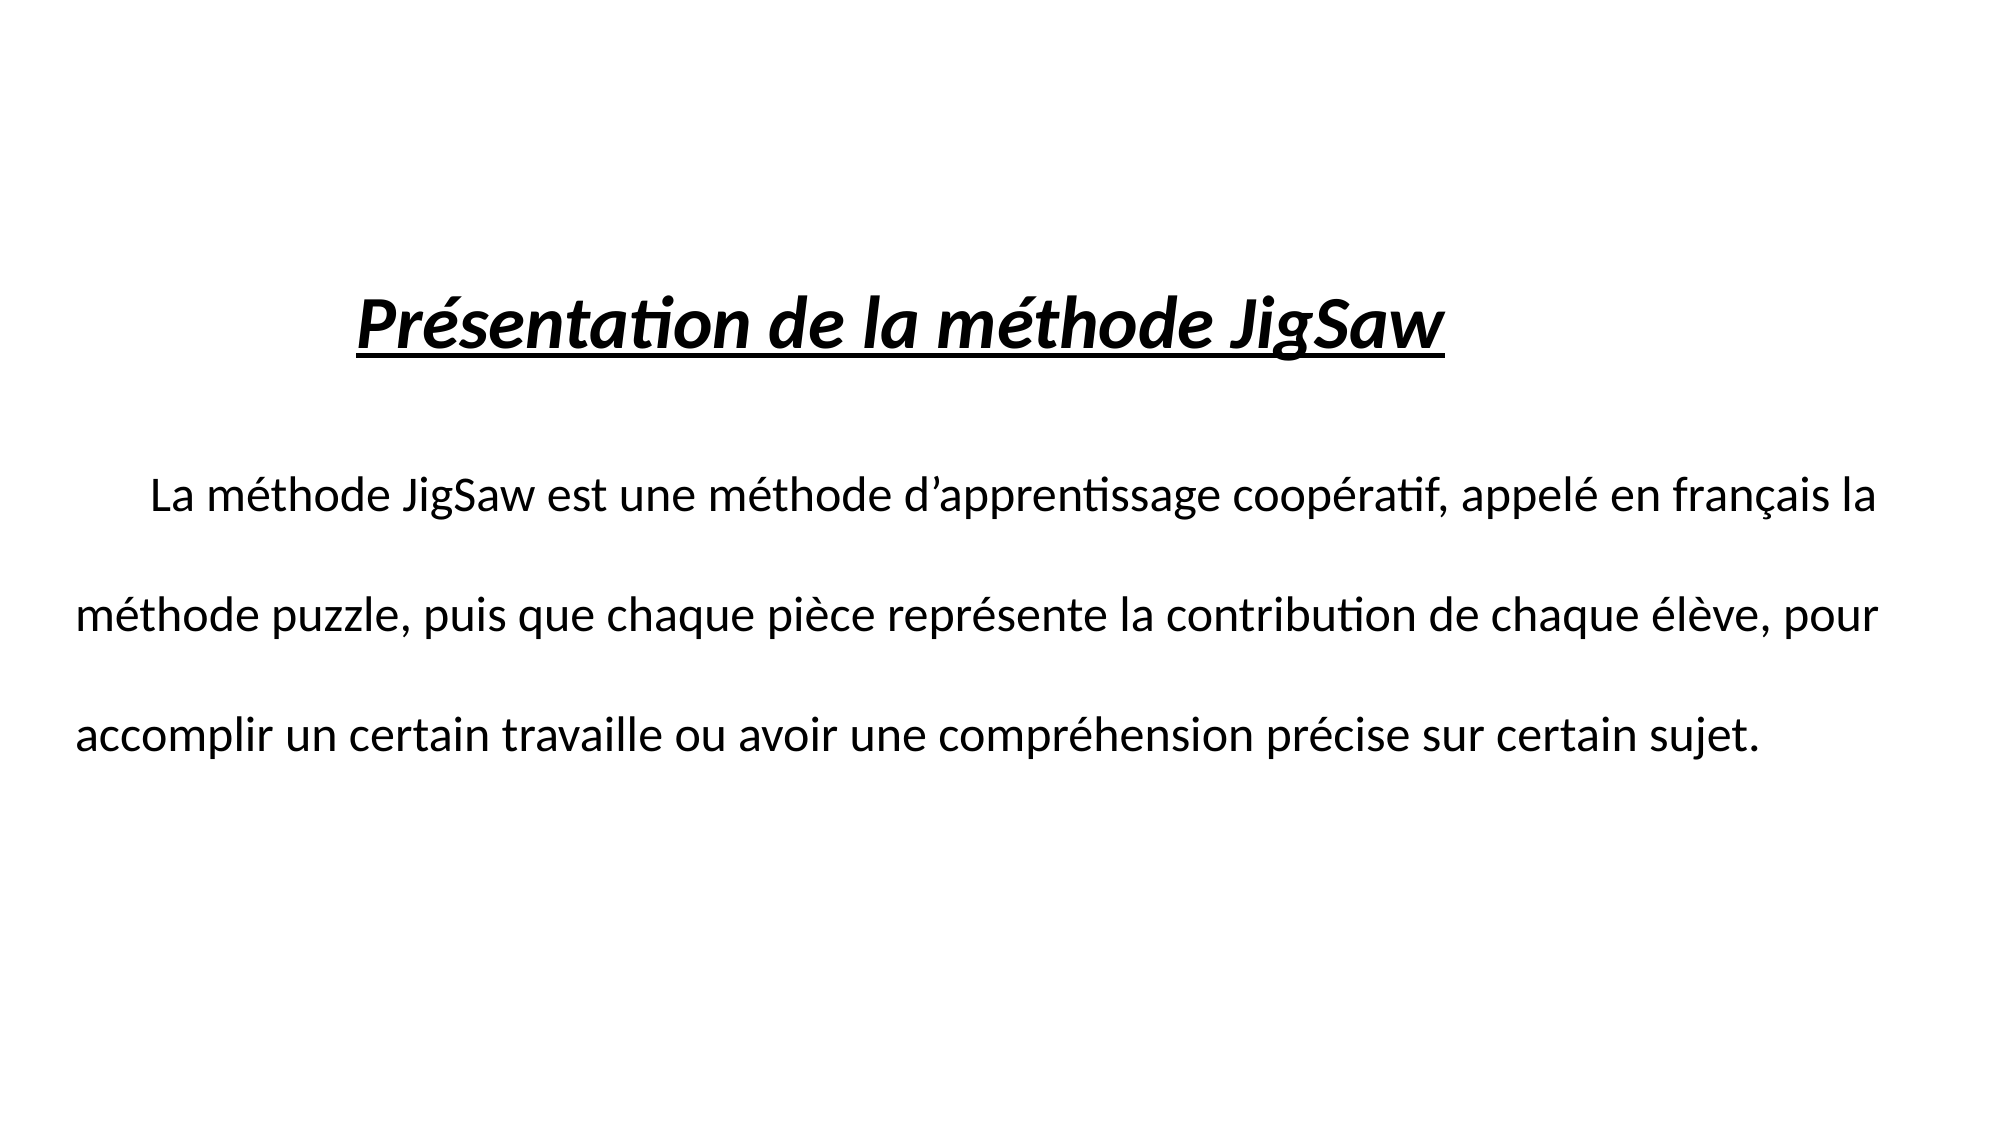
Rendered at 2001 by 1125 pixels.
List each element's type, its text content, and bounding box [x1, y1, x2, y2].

subtitle La méthode JigSaw est une méthode d’apprentissage coopératif, appelé en français la méthode puzzle, puis que chaque pièce représente la contribution de chaque élève, pour accomplir un certain travaille ou avoir une compréhension précise sur certain sujet. [60, 393, 1955, 738]
text_box Présentation de la méthode JigSaw [341, 265, 2000, 372]
